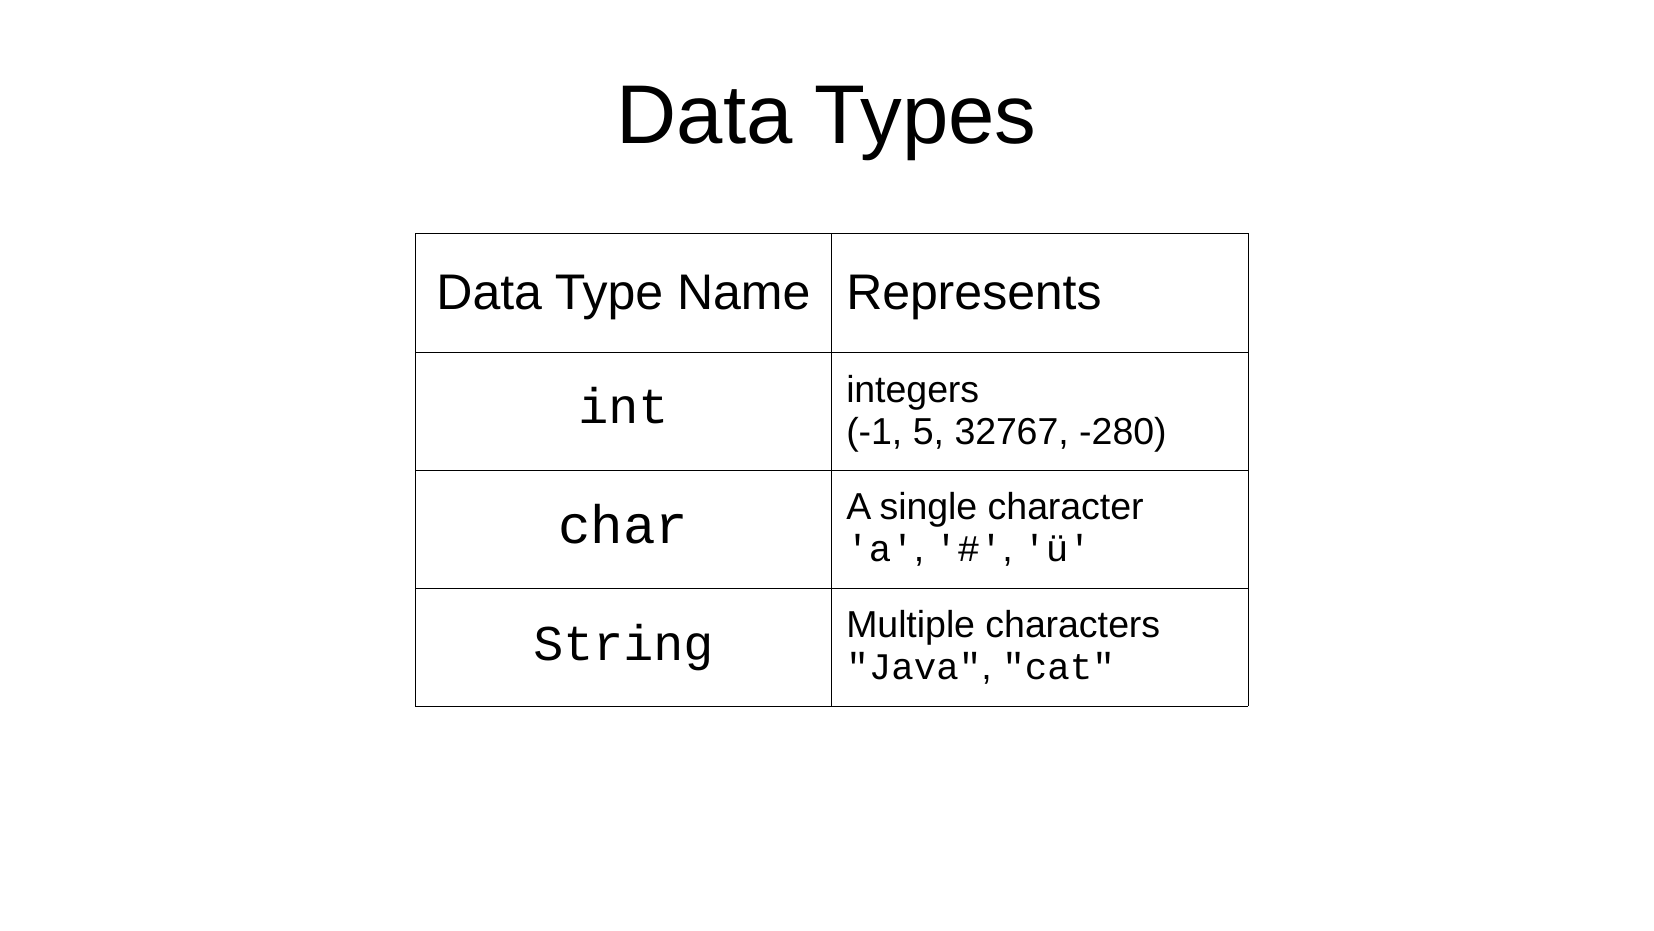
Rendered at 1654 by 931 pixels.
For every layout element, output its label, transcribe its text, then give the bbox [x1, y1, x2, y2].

table_cell Multiple characters "Java", "cat" [832, 589, 1248, 706]
table_cell A single character 'a', '#', 'ü' [832, 471, 1248, 588]
table_cell int [416, 353, 831, 470]
table_header Data Type Name [416, 234, 831, 352]
table_cell integers (-1, 5, 32767, -280) [832, 353, 1248, 470]
table_header Represents [832, 234, 1248, 352]
title Data Types [82, 37, 1571, 193]
table_cell char [416, 471, 831, 588]
table_cell String [416, 589, 831, 706]
